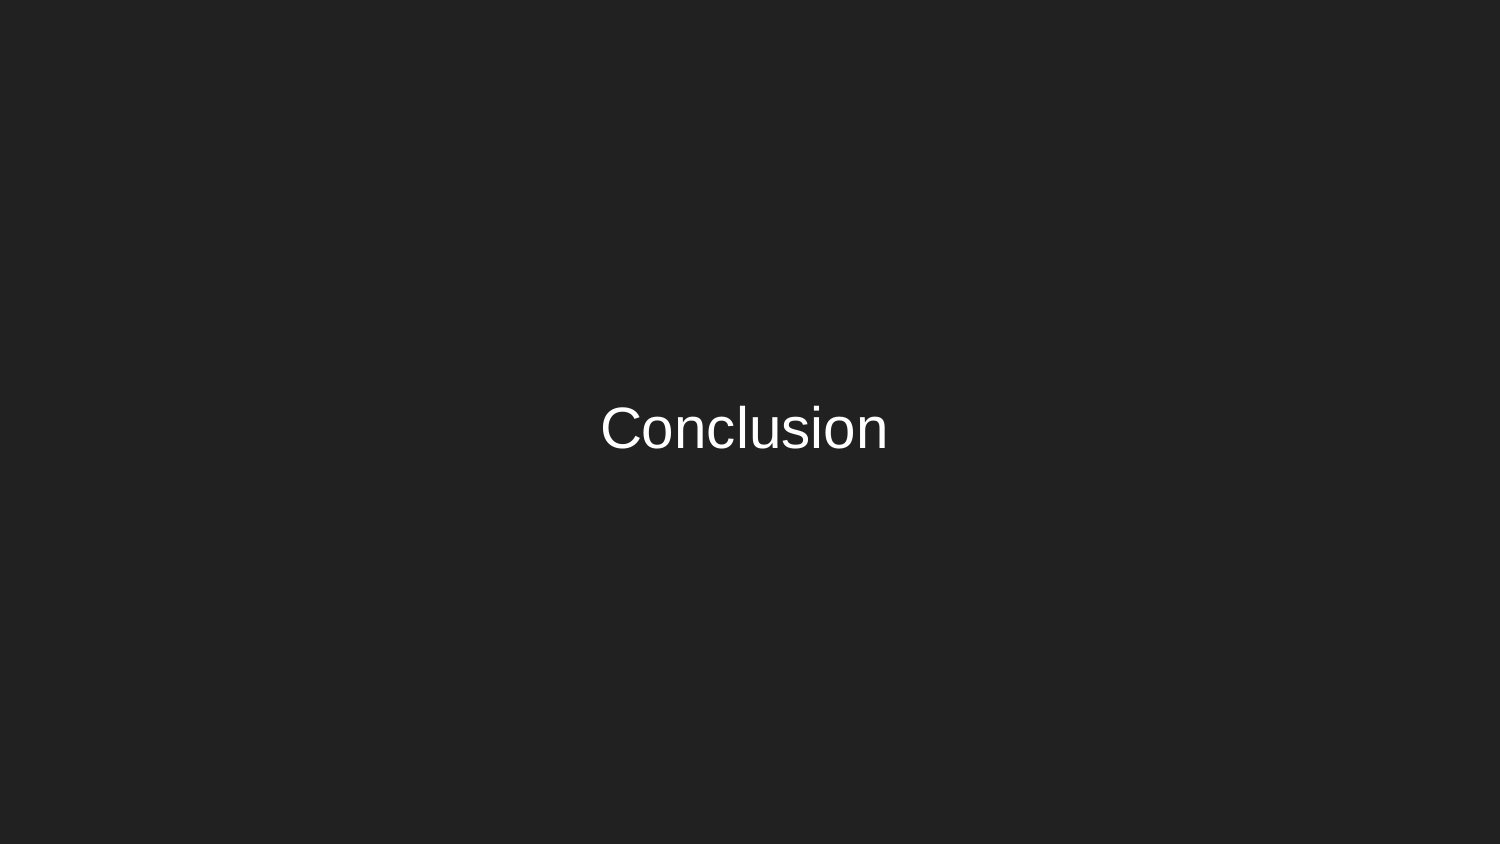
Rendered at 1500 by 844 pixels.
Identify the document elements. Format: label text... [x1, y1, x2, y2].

title Conclusion [585, 374, 915, 469]
